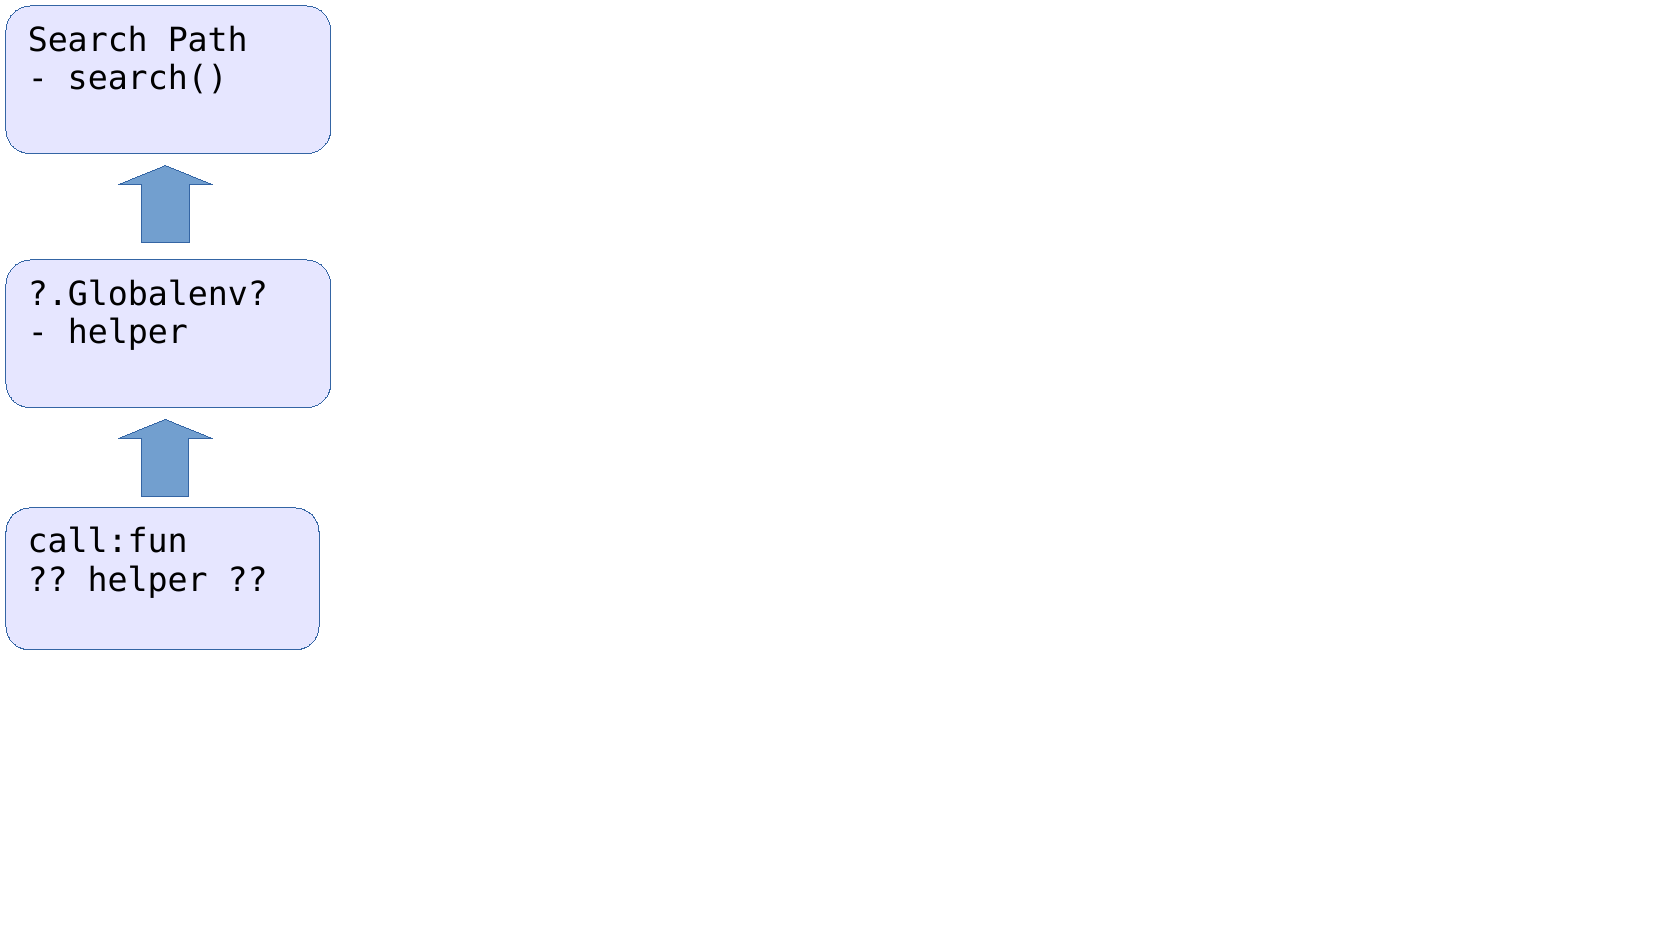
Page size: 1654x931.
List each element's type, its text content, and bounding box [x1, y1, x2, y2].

text_box call:fun ?? helper ?? [5, 507, 320, 650]
text_box ?.Globalenv? - helper [5, 259, 331, 408]
text_box Search Path - search() [5, 5, 331, 154]
text_box [118, 165, 213, 243]
text_box [118, 419, 213, 497]
